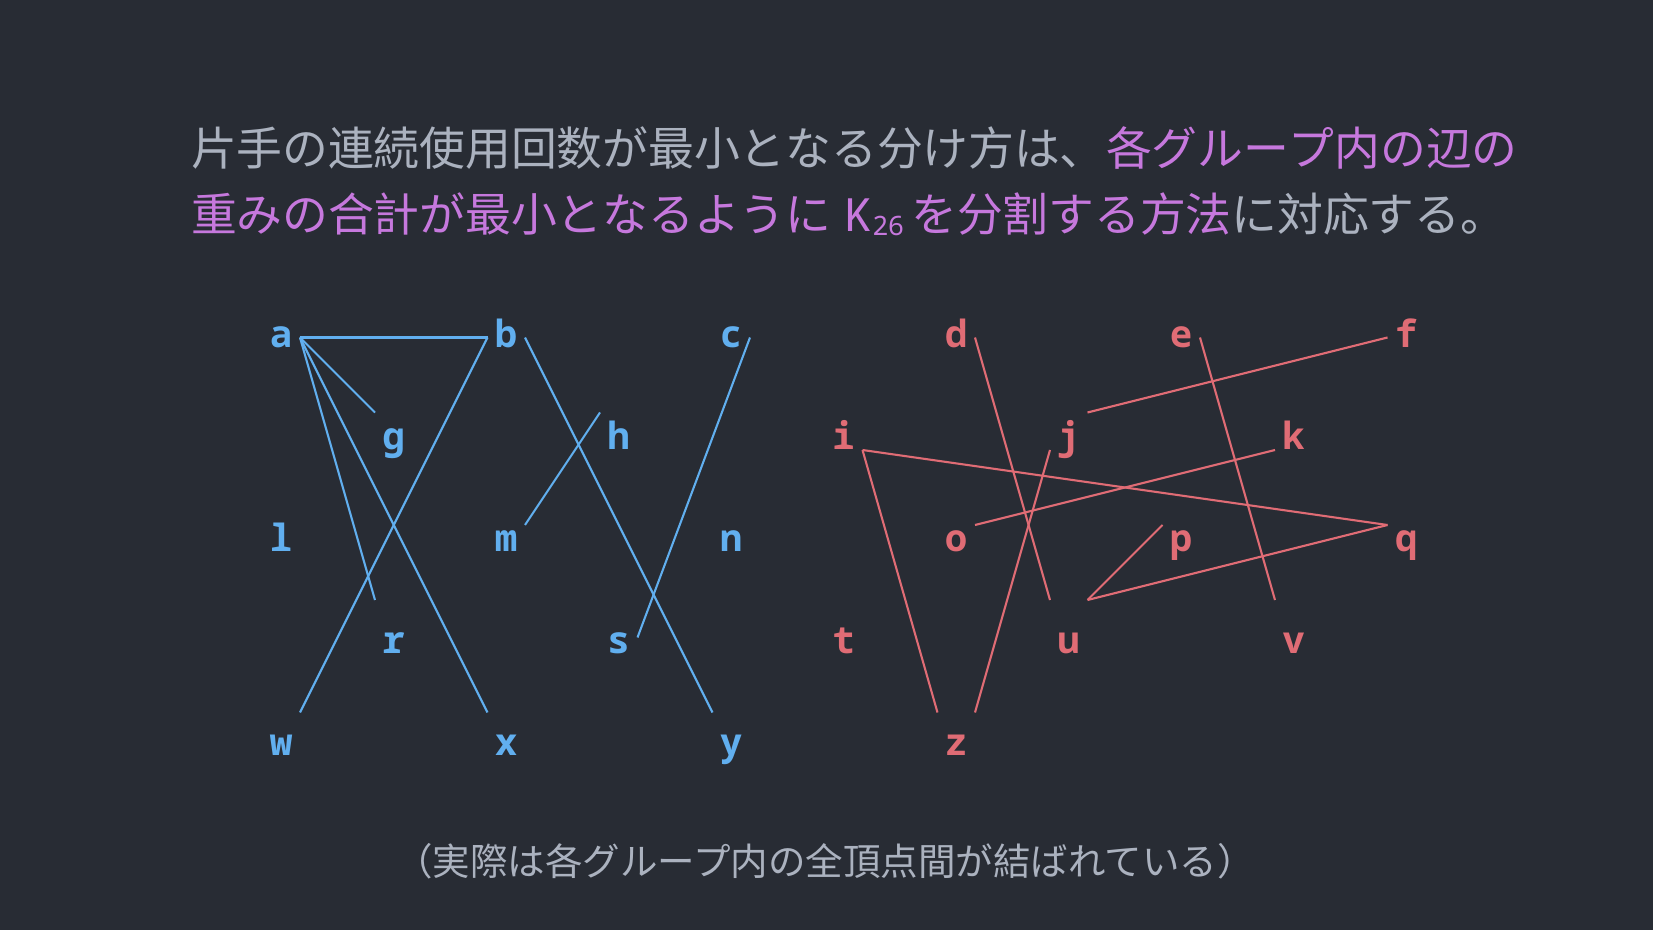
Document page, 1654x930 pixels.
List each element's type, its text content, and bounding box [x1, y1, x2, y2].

list 片手の連続使用回数が最小となる分け方は、各グループ内の辺の重みの合計が最小となるようにK26を分割する方法に対応する。 [120, 112, 1538, 263]
text_box a b c d e f g h i j k l m n o p q r s t u v w x y z [187, 300, 1538, 788]
text_box （実際は各グループ内の全頂点間が結ばれている） [187, 825, 1463, 900]
